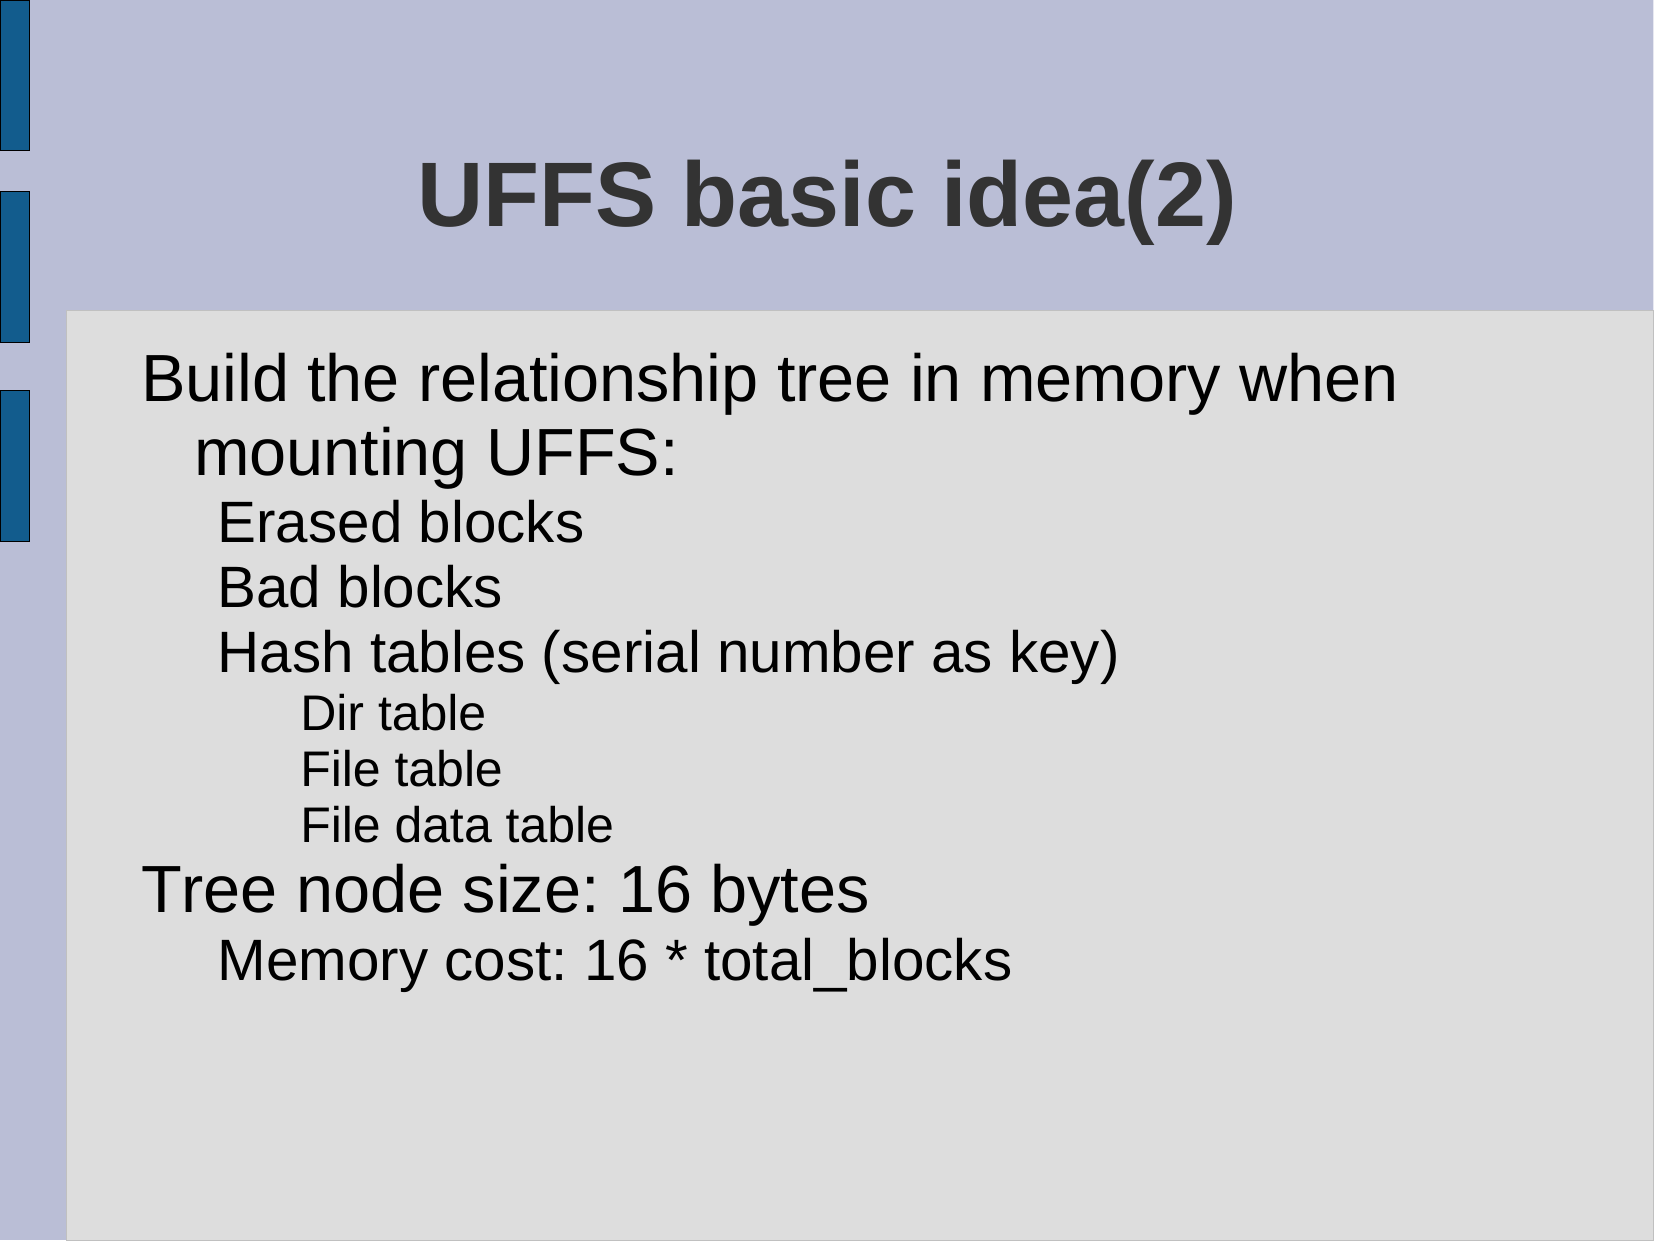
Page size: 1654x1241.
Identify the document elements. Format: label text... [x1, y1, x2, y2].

title UFFS basic idea(2) [121, 91, 1534, 299]
list Build the relationship tree in memory when mounting UFFS: Erased blocks Bad blocks Hash tables (serial number as key) Dir table File table File data table Tree node size: 16 bytes Memory cost: 16 * total_blocks [123, 340, 1536, 1123]
